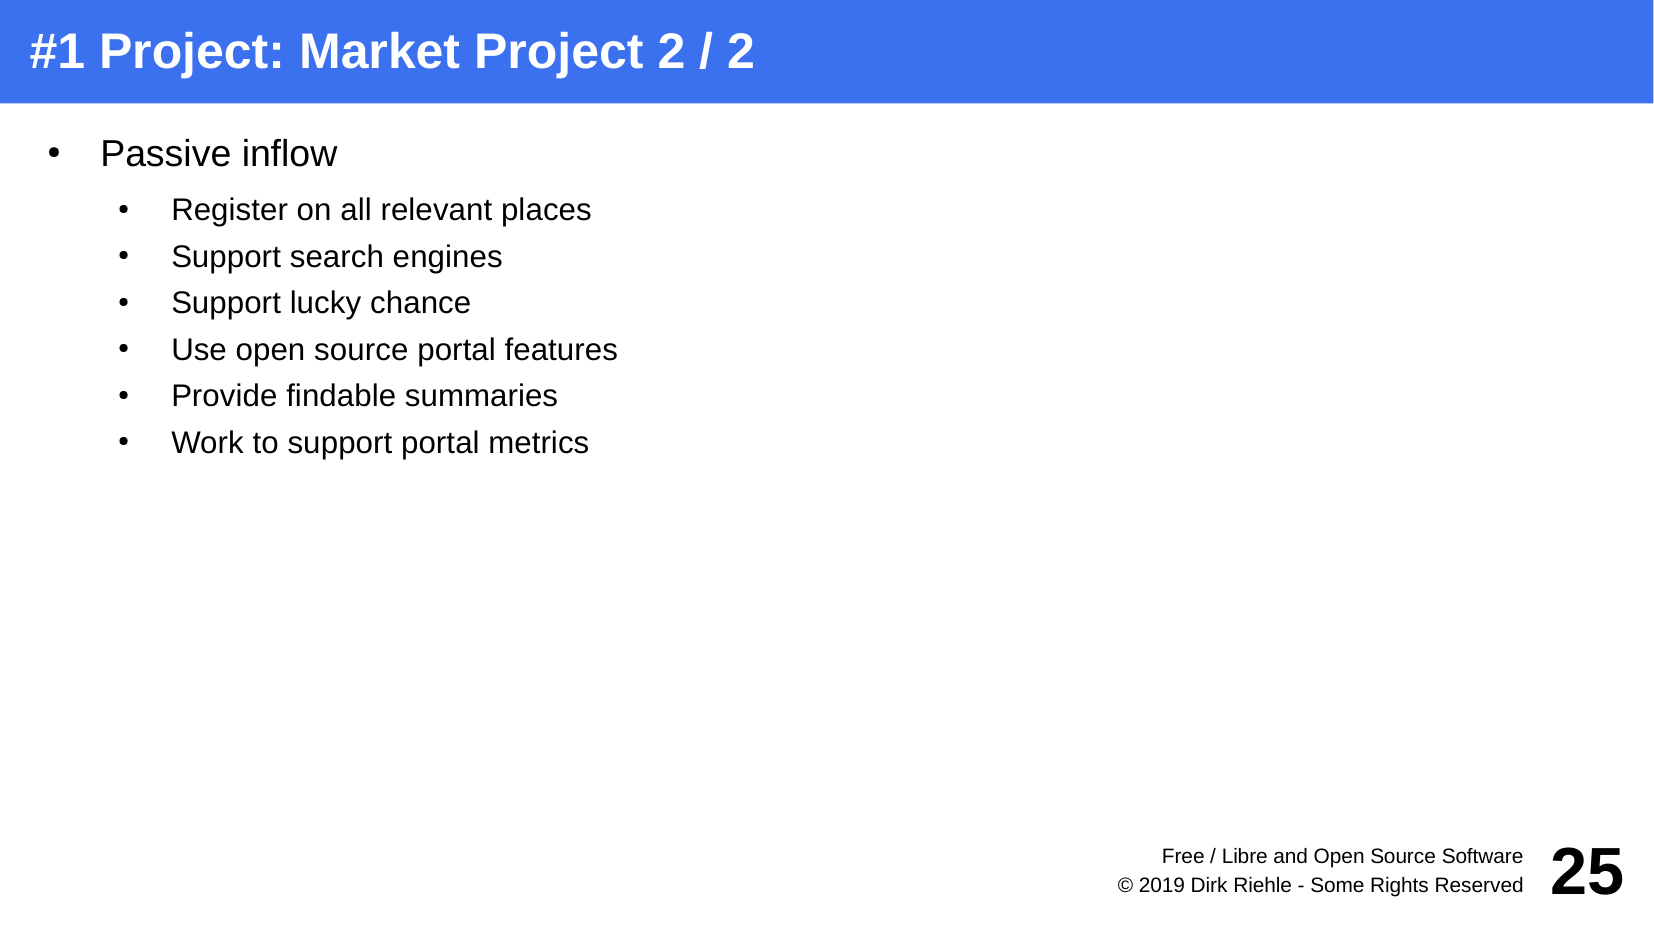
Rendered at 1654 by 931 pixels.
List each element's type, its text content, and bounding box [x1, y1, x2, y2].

list Passive inflow Register on all relevant places Support search engines Support lucky chance Use open source portal features Provide findable summaries Work to support portal metrics [29, 132, 1625, 813]
title #1 Project: Market Project 2 / 2 [0, 0, 1654, 104]
